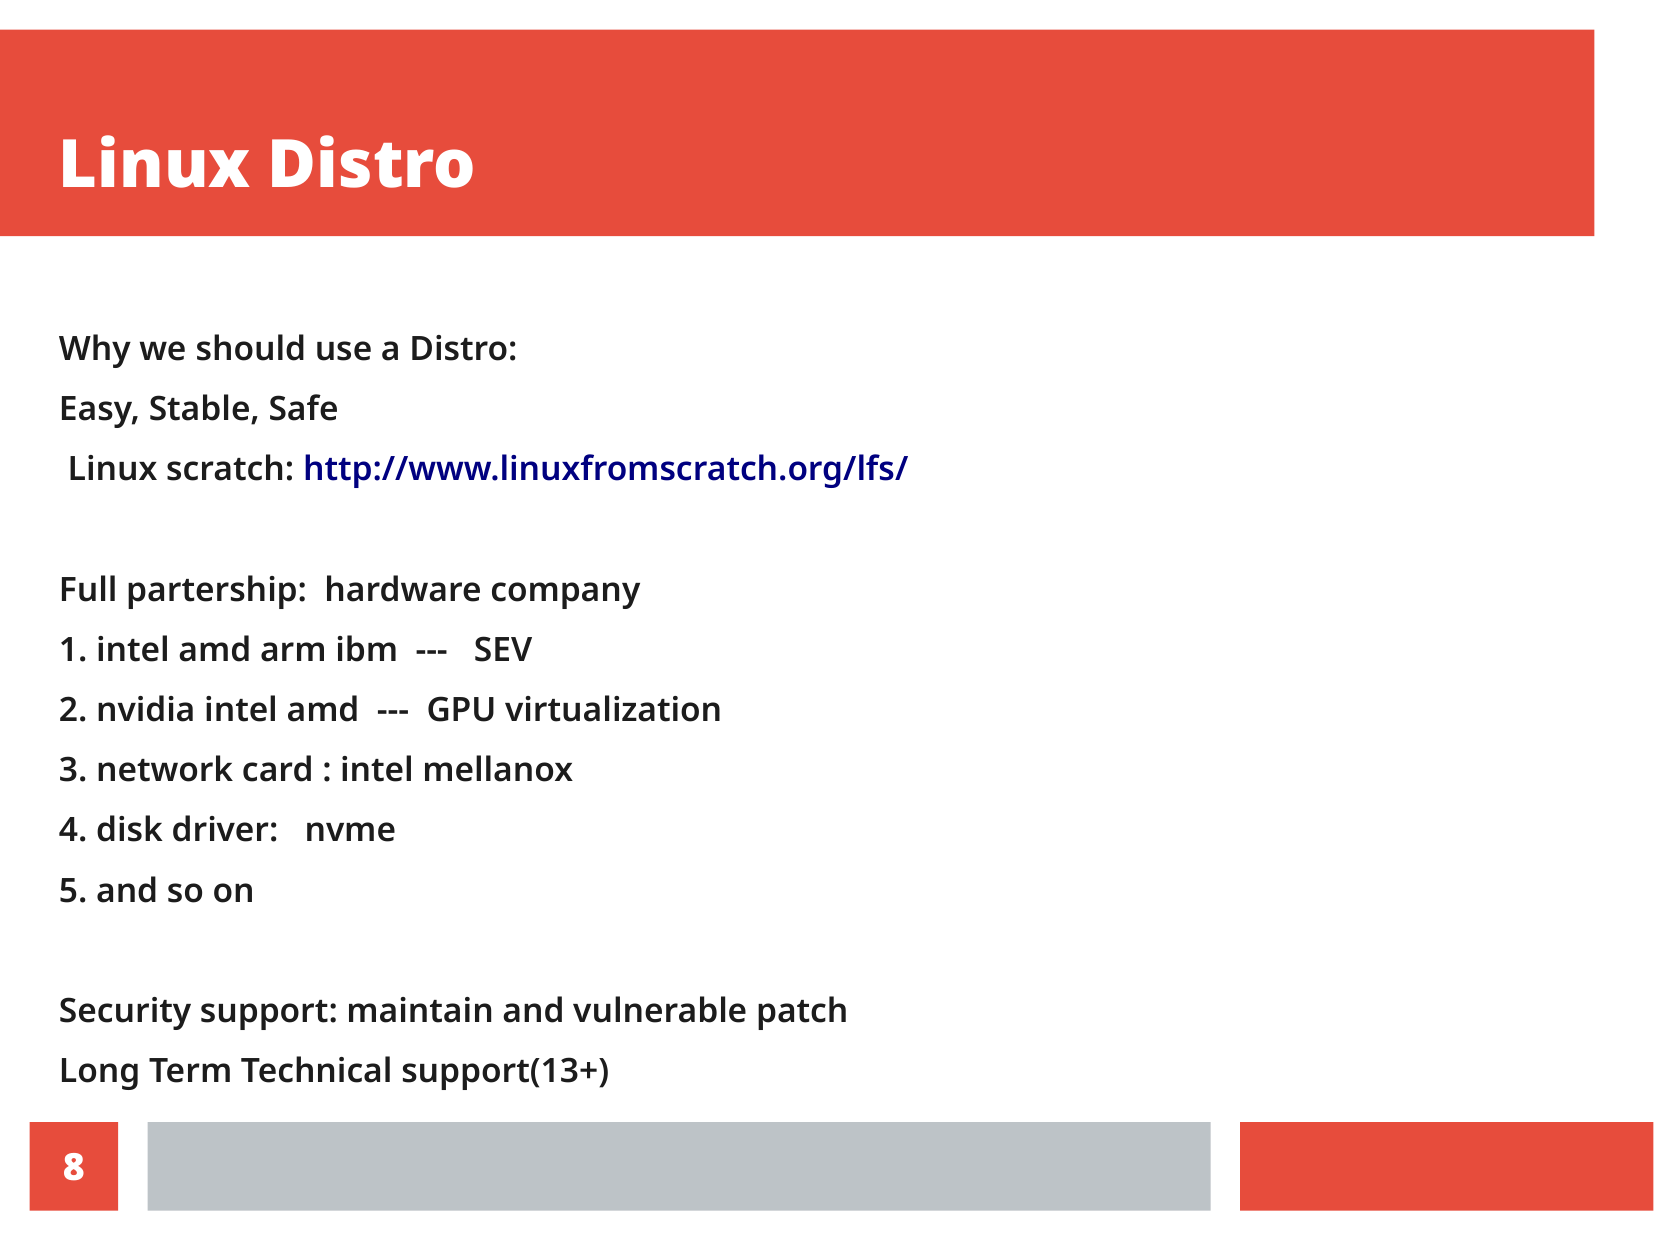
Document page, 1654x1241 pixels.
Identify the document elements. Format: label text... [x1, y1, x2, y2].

list Why we should use a Distro: Easy, Stable, Safe Linux scratch: http://www.linuxfromscratch.org/lfs/ Full partership: hardware company 1. intel amd arm ibm --- SEV 2. nvidia intel amd --- GPU virtualization 3. network card : intel mellanox 4. disk driver: nvme 5. and so on Security support: maintain and vulnerable patch Long Term Technical support(13+) [59, 324, 1565, 1093]
title Linux Distro [59, 59, 1595, 207]
